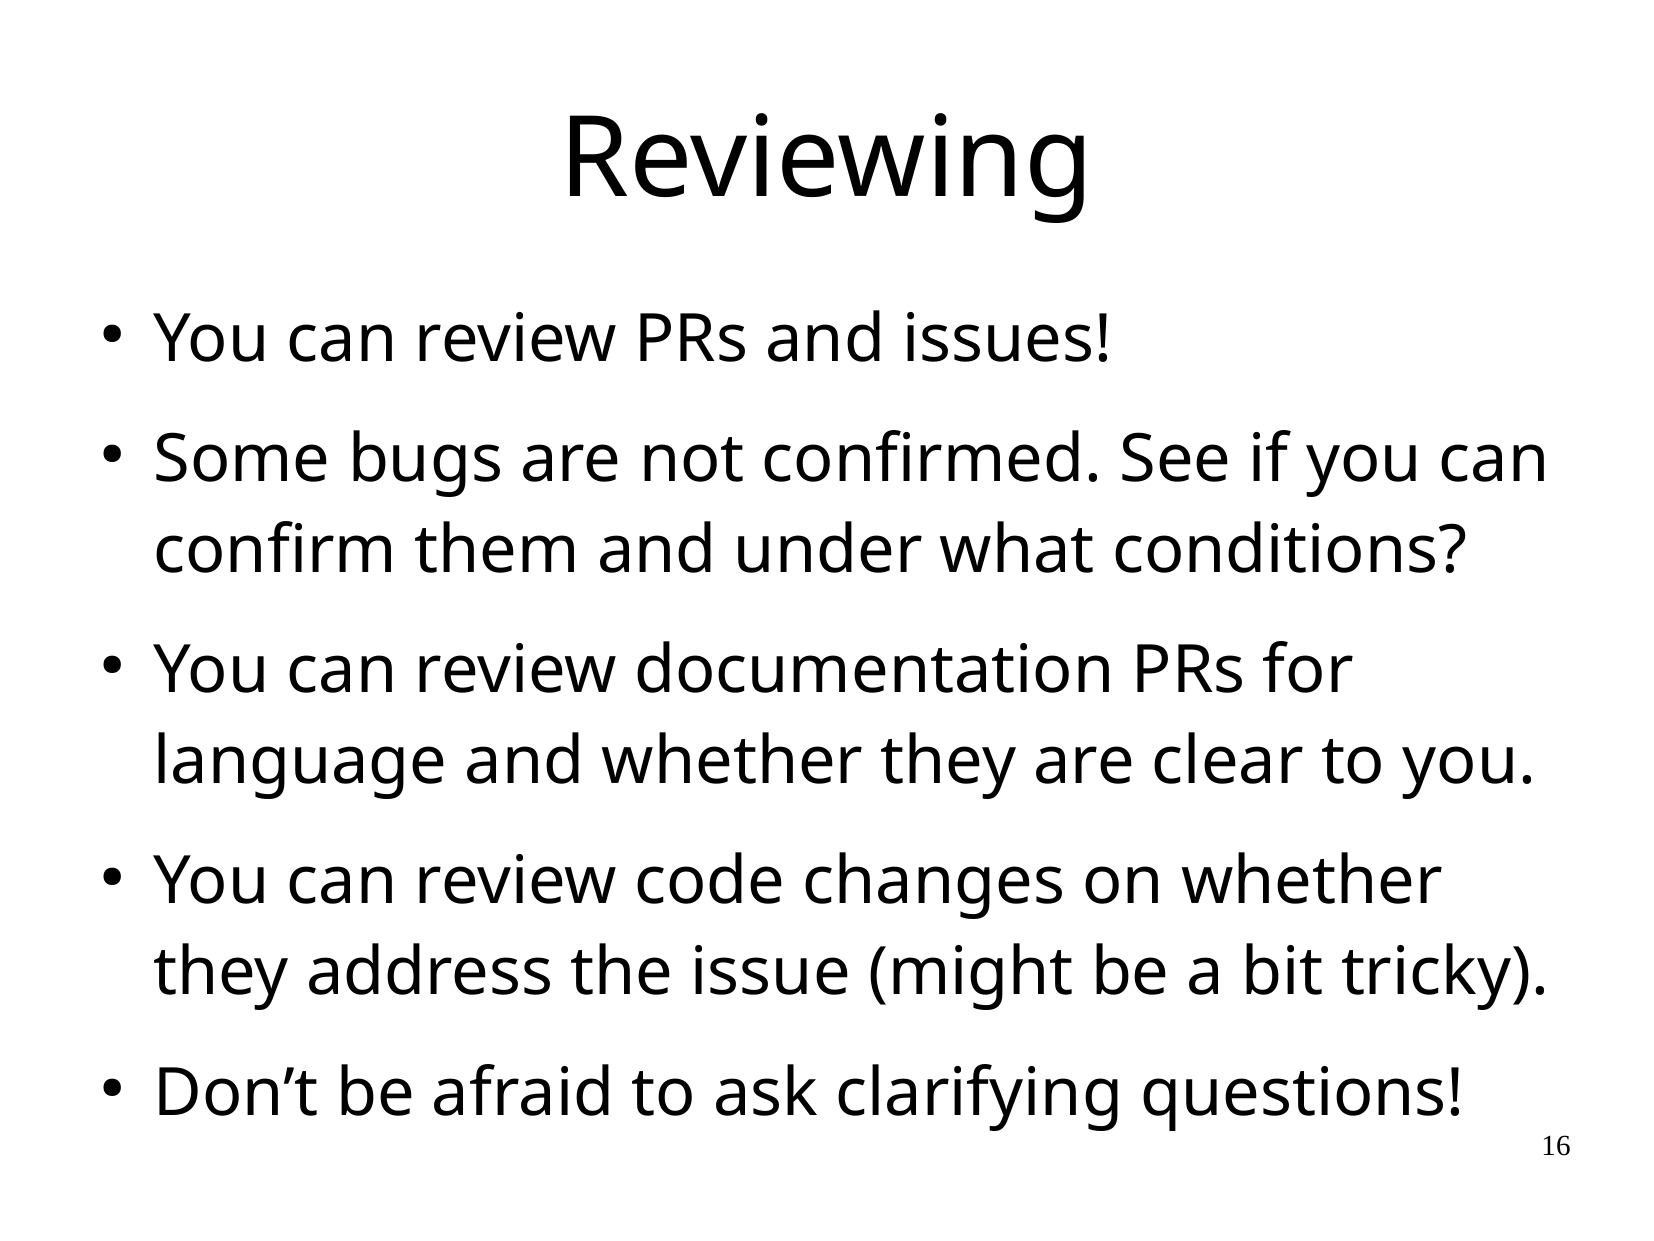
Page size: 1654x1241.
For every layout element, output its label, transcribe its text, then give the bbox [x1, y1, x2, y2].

title Reviewing [82, 49, 1571, 257]
list You can review PRs and issues! Some bugs are not confirmed. See if you can confirm them and under what conditions? You can review documentation PRs for language and whether they are clear to you. You can review code changes on whether they address the issue (might be a bit tricky). Don’t be afraid to ask clarifying questions! [82, 290, 1571, 1010]
